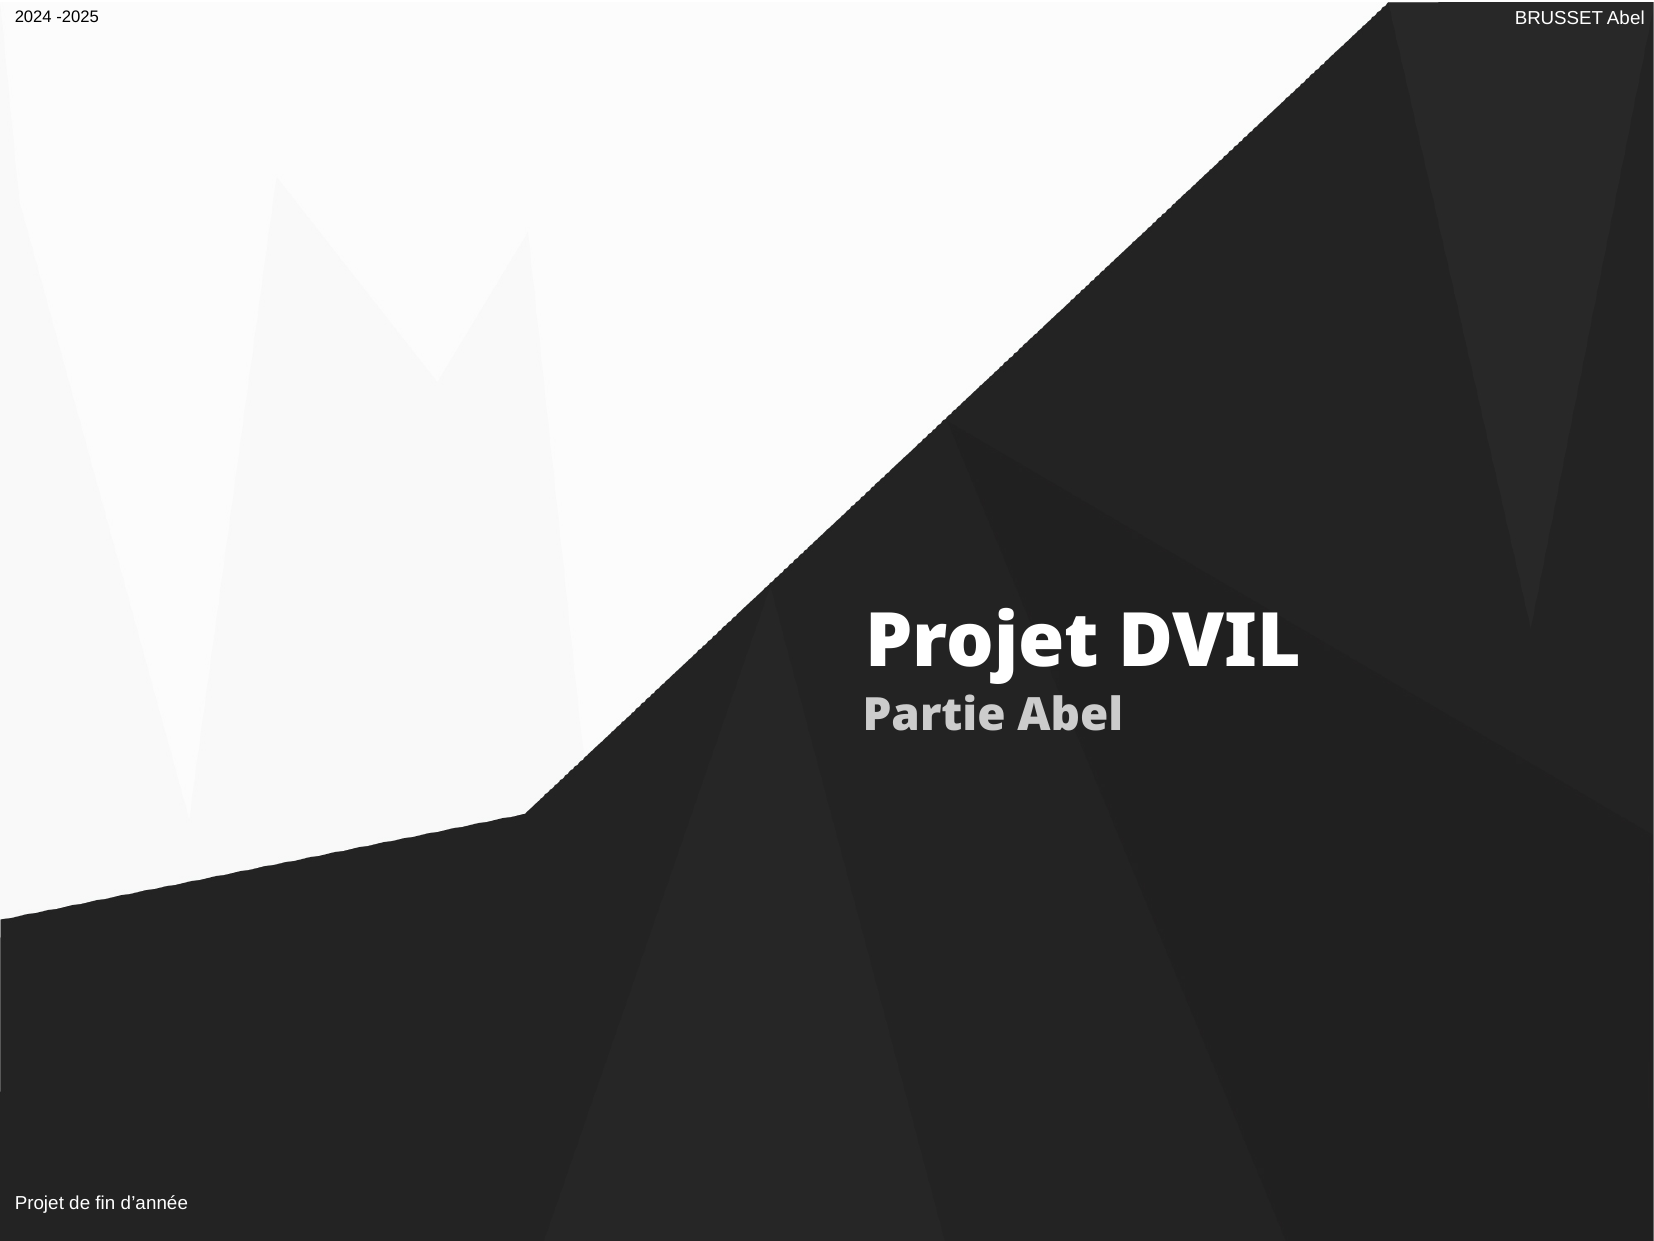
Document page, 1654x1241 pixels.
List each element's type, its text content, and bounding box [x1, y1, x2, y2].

text_box 2024 -2025 [0, 0, 148, 34]
text_box BRUSSET Abel [1500, 0, 1654, 57]
subtitle Partie Abel [862, 675, 1470, 751]
picture [0, 2, 1654, 1241]
text_box Projet de fin d’année [0, 1185, 207, 1238]
title Projet DVIL [865, 561, 1613, 712]
